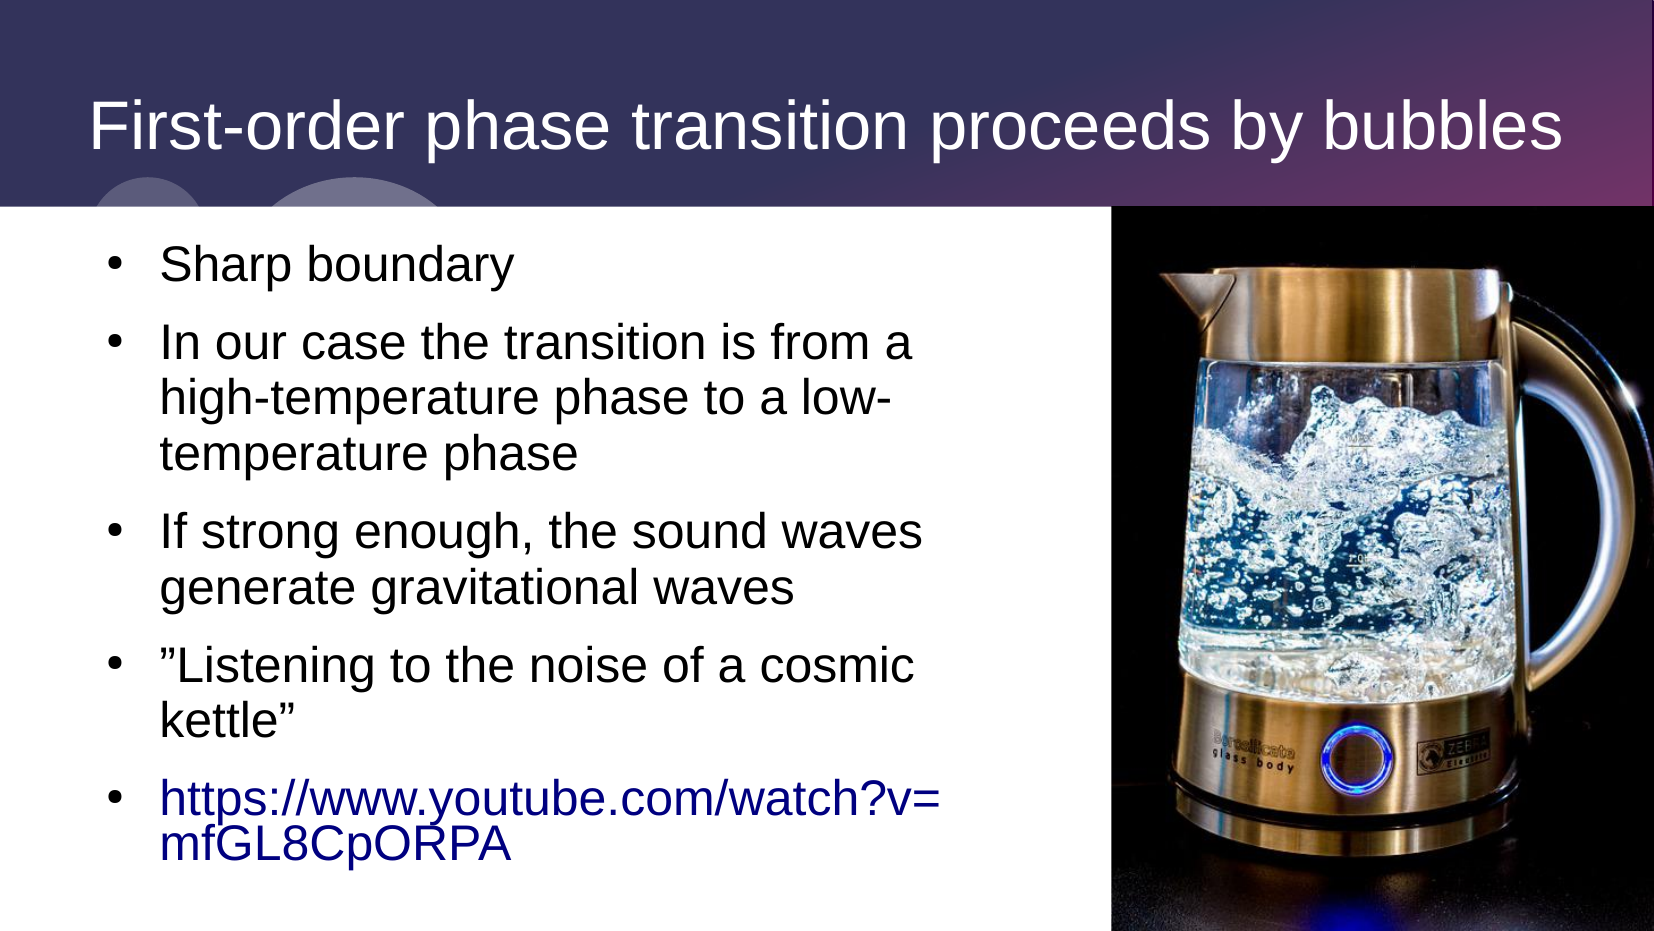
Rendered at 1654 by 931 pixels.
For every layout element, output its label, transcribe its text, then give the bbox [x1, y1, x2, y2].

title First-order phase transition proceeds by bubbles [88, 44, 1565, 207]
list Sharp boundary In our case the transition is from a high-temperature phase to a low-temperature phase If strong enough, the sound waves generate gravitational waves ”Listening to the noise of a cosmic kettle” https://www.youtube.com/watch?v=mfGL8CpORPA [88, 236, 958, 827]
picture [1111, 206, 1654, 931]
